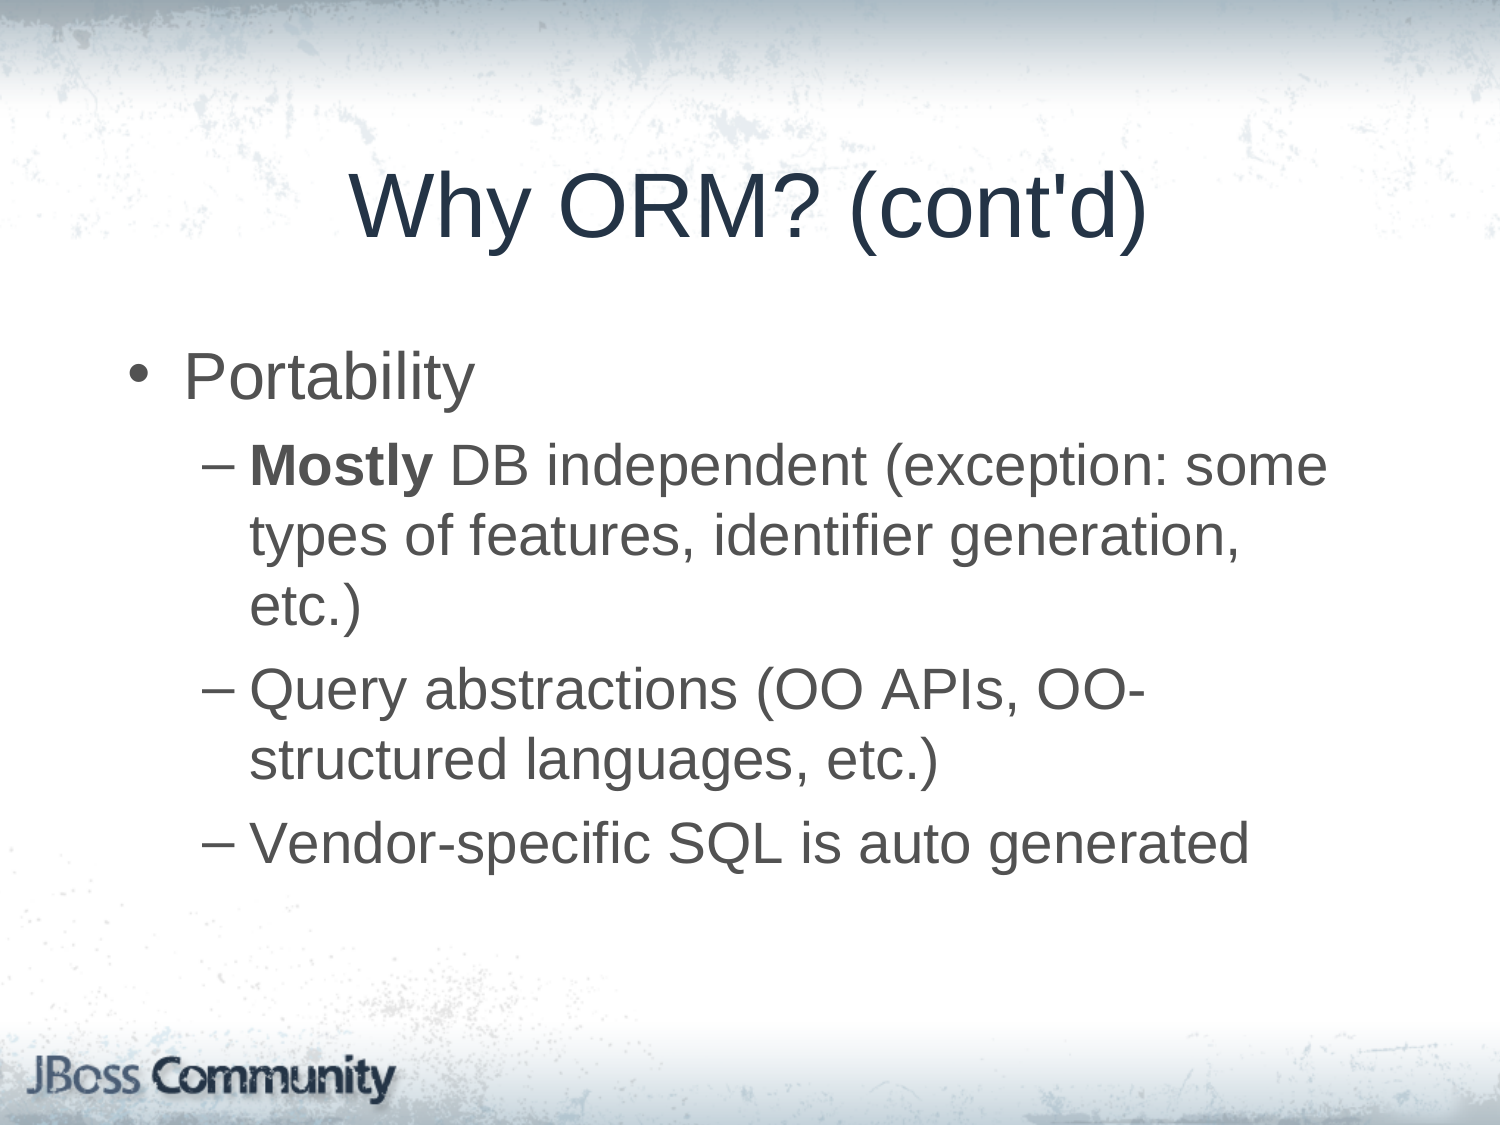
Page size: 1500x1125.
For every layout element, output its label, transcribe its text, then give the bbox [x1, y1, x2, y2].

picture [0, 0, 1500, 1125]
list Portability Mostly DB independent (exception: some types of features, identifier generation, etc.) Query abstractions (OO APIs, OO-structured languages, etc.) Vendor-specific SQL is auto generated [112, 324, 1388, 1015]
title Why ORM? (cont'd) [112, 99, 1388, 303]
